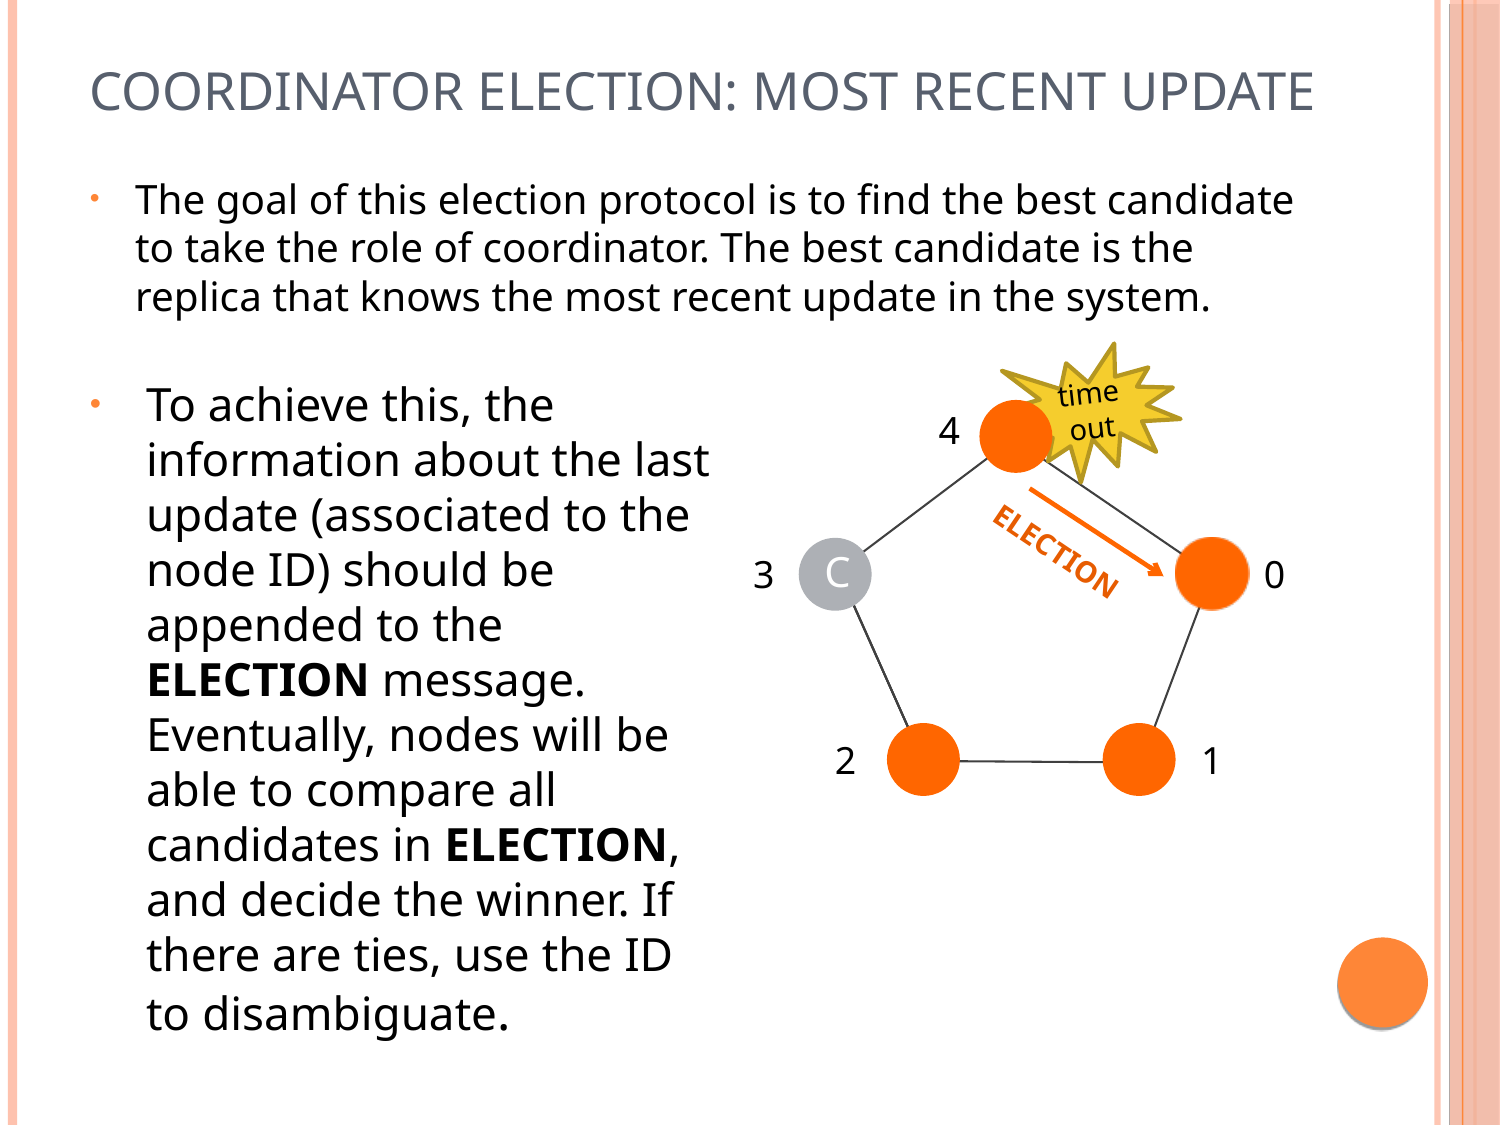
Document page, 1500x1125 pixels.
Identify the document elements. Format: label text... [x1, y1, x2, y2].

text_box [979, 399, 1053, 473]
text_box [1102, 723, 1176, 796]
text_box To achieve this, the information about the last update (associated to the node ID) should be appended to the ELECTION message. Eventually, nodes will be able to compare all candidates in ELECTION, and decide the winner. If there are ties, use the ID to disambiguate. [75, 368, 726, 1006]
picture [1175, 537, 1250, 611]
text_box 0 [1249, 544, 1301, 604]
title Coordinator election: most recent update [75, 45, 1334, 129]
text_box 1 [1186, 729, 1239, 790]
list The goal of this election protocol is to find the best candidate to take the role of coordinator. The best candidate is the replica that knows the most recent update in the system. [75, 166, 1320, 369]
text_box 3 [738, 543, 790, 604]
text_box time out [1001, 343, 1181, 483]
text_box [886, 723, 960, 796]
text_box [1029, 488, 1164, 577]
text_box 2 [820, 729, 872, 790]
text_box C [798, 537, 872, 611]
text_box 4 [923, 399, 976, 460]
slide_number [1333, 940, 1434, 1027]
text_box ELECTION [971, 481, 1174, 641]
